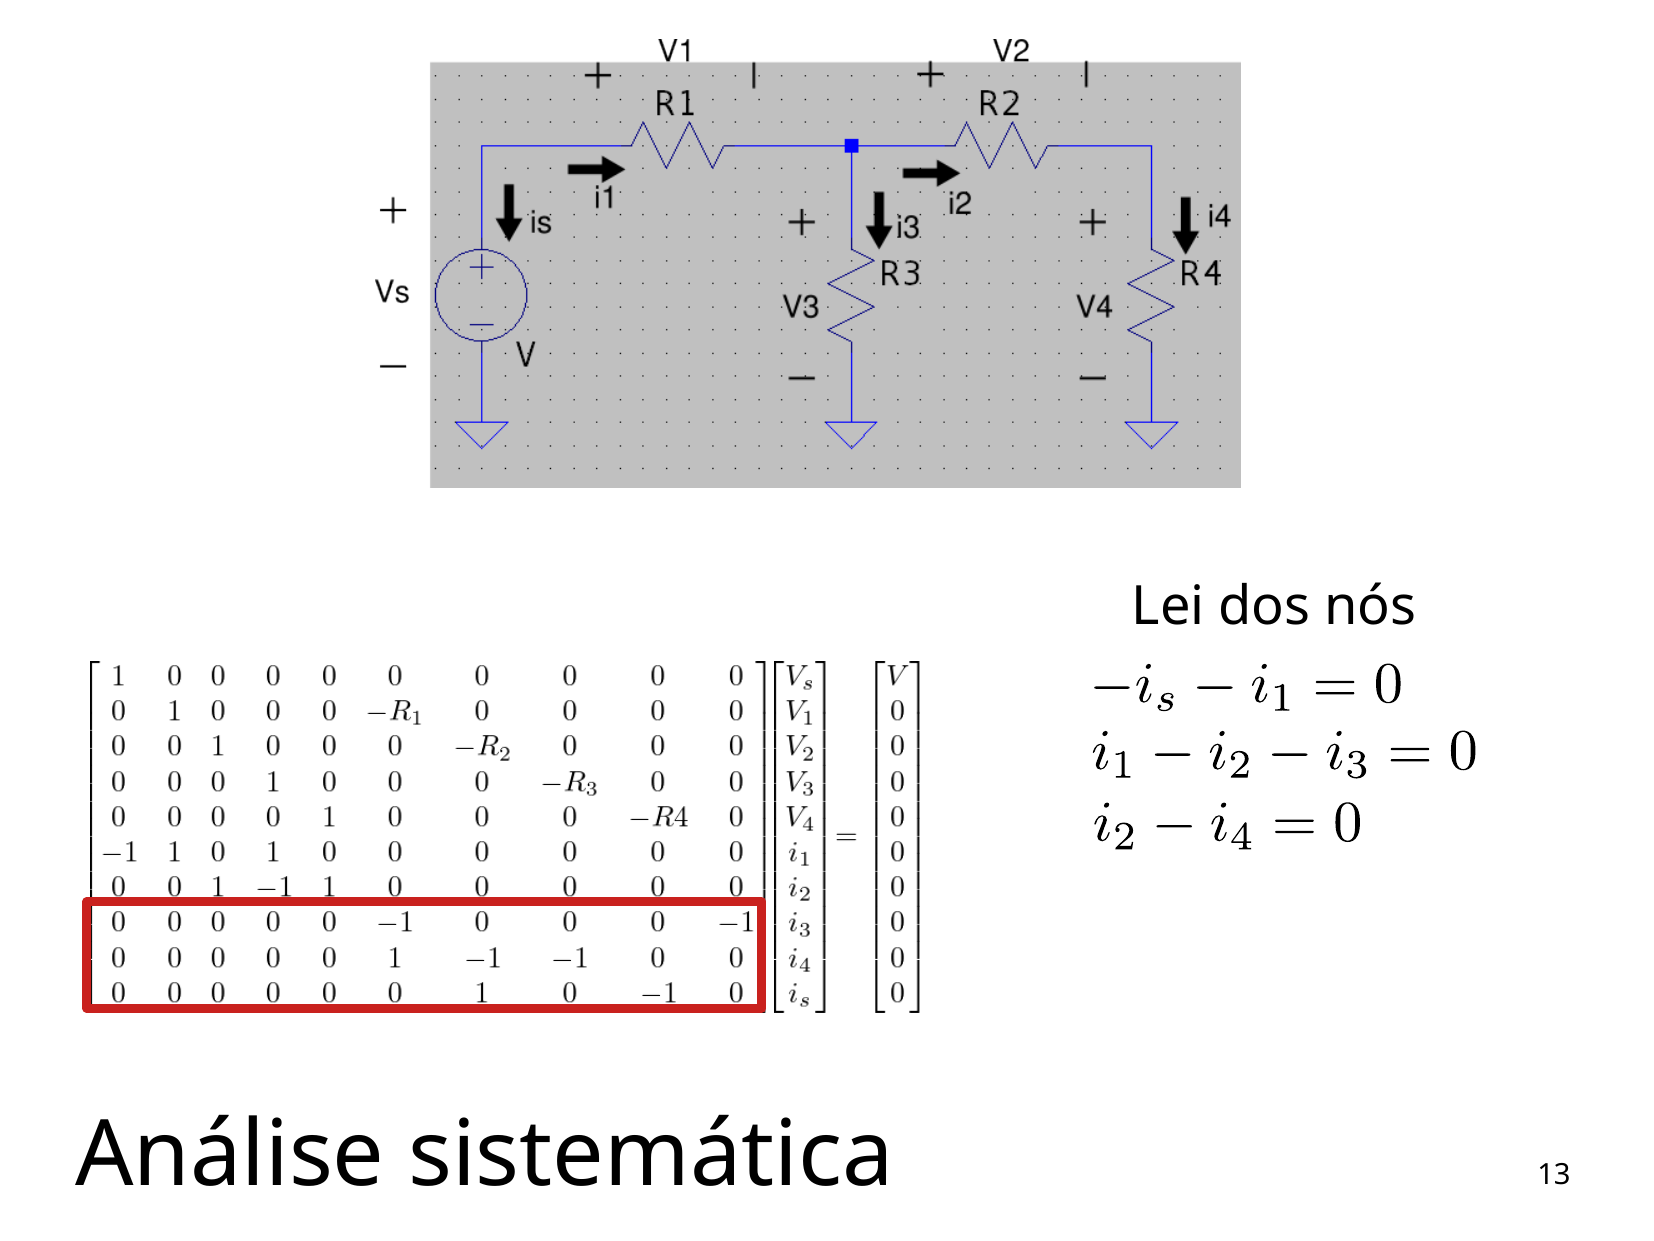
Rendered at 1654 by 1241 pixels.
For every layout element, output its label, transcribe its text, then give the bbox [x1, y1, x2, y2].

picture [91, 906, 757, 1004]
text_box [1092, 730, 1476, 779]
picture [375, 39, 1241, 488]
text_box [1092, 663, 1401, 712]
picture [836, 661, 920, 1013]
text_box Lei dos nós [1116, 559, 1426, 638]
picture [90, 661, 766, 898]
text_box [1094, 802, 1360, 850]
list Análise sistemática [4, 1087, 1088, 1241]
picture [774, 661, 826, 1013]
